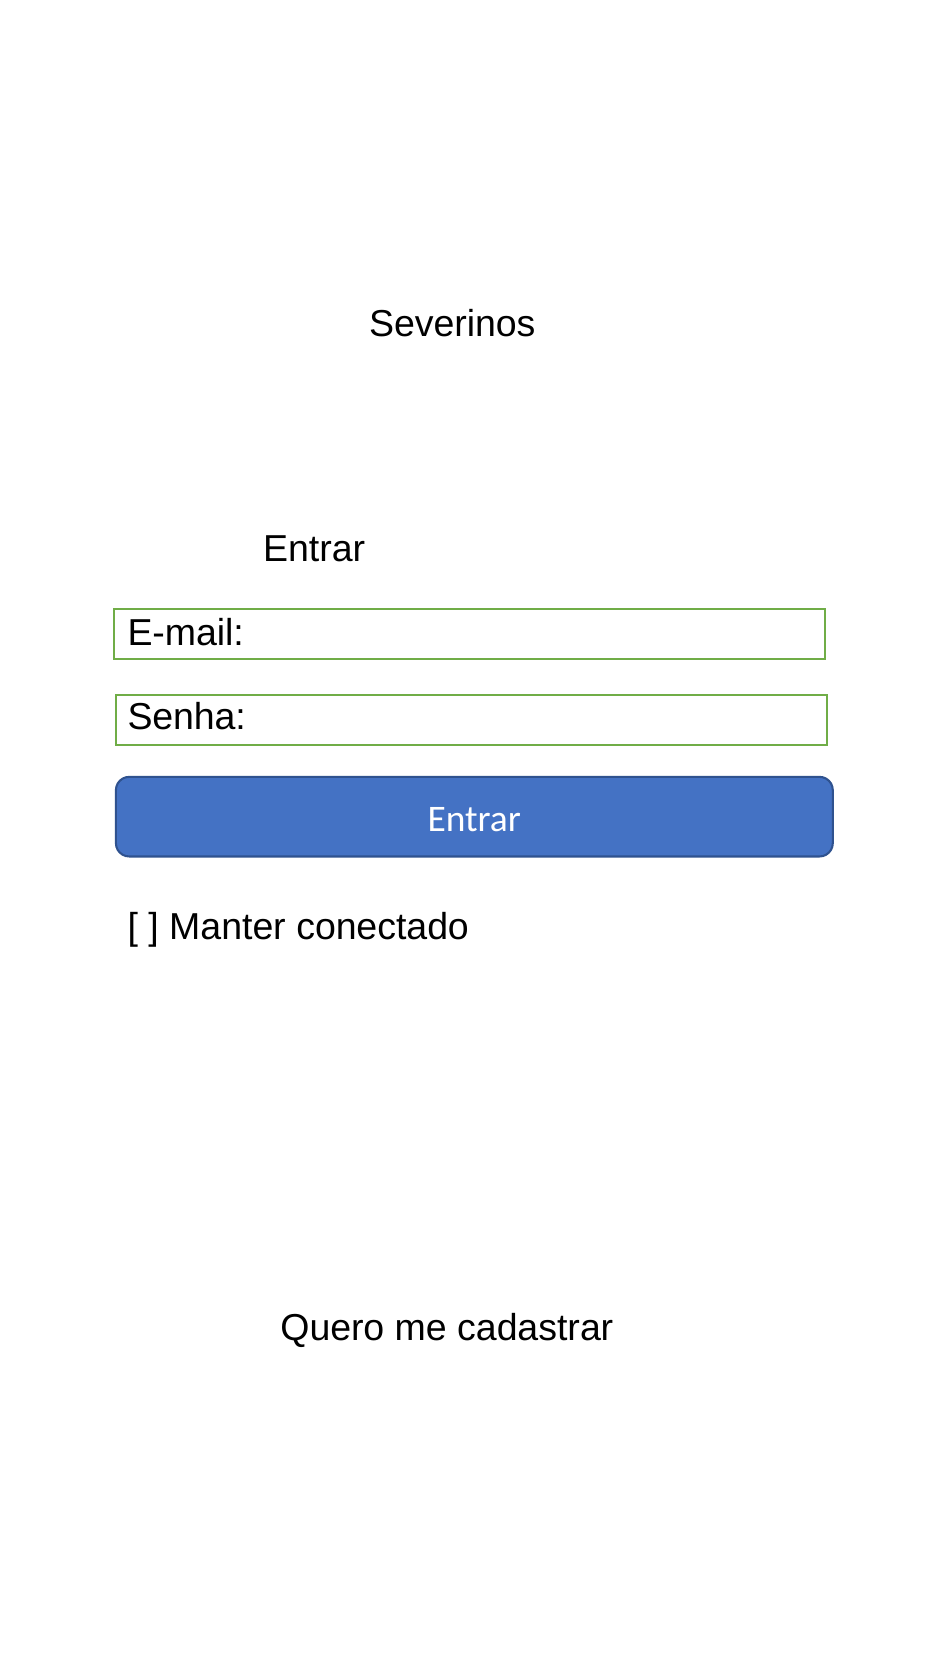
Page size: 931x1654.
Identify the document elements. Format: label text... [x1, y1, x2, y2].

text_box Severinos [354, 295, 551, 521]
text_box Entrar E-mail: Senha: [ ] Manter conectado [112, 520, 830, 971]
text_box Quero me cadastrar [265, 1299, 709, 1399]
text_box Entrar [115, 776, 833, 857]
